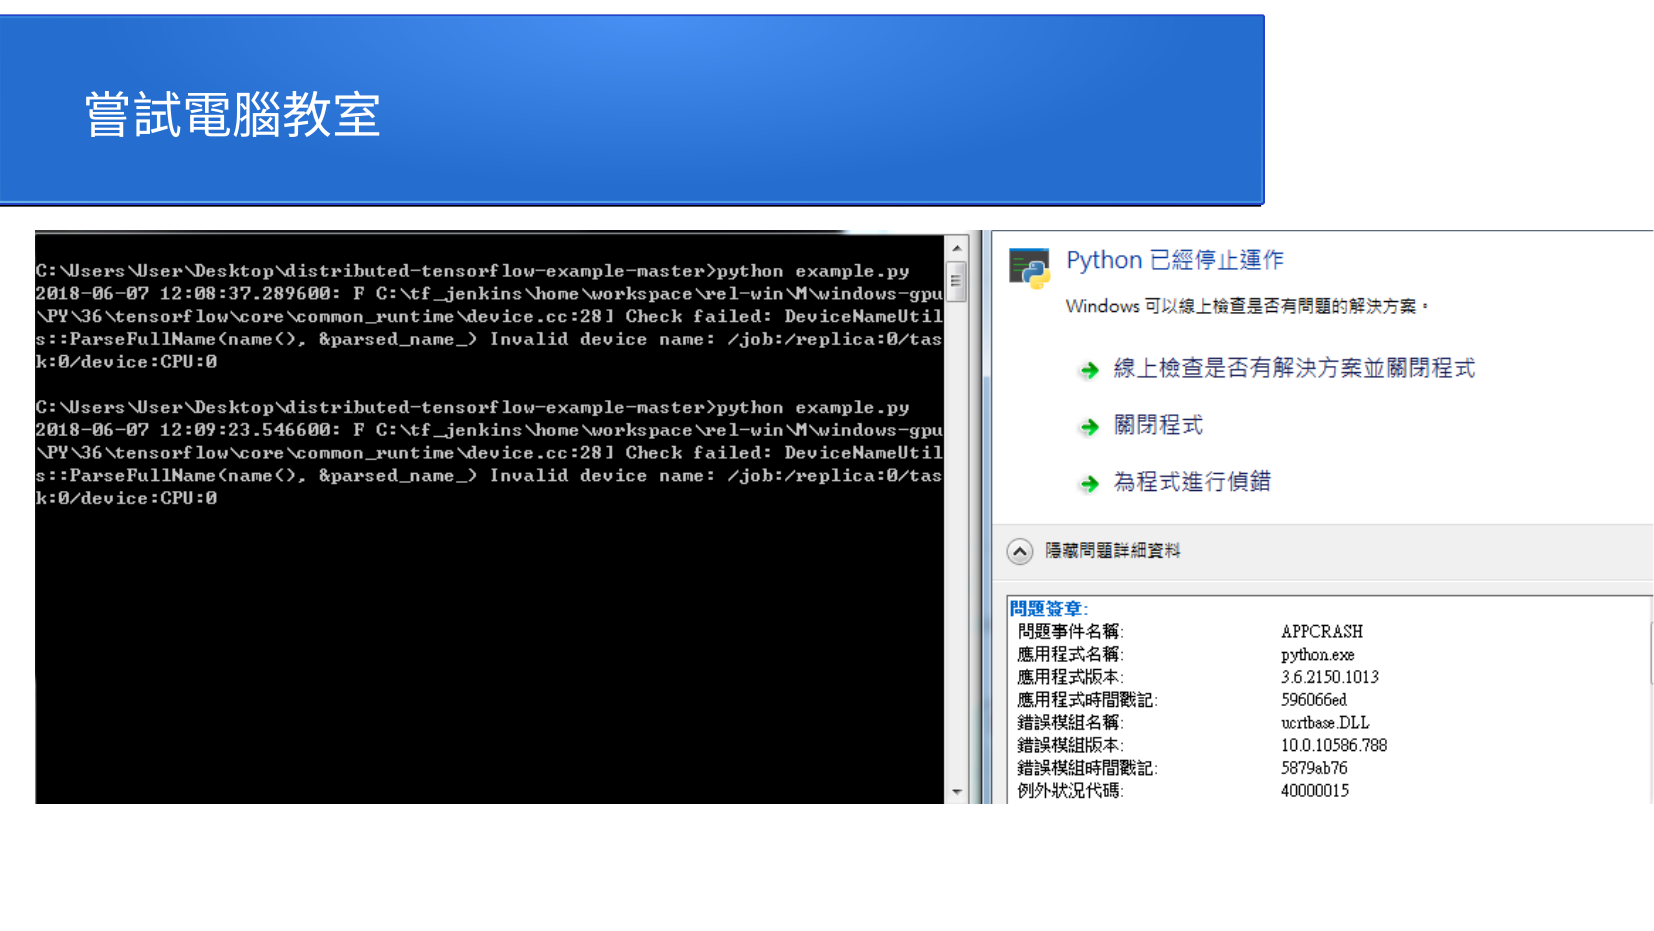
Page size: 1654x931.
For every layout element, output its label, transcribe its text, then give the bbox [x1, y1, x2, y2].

picture [35, 230, 1654, 804]
title 嘗試電腦教室 [82, 35, 1235, 189]
